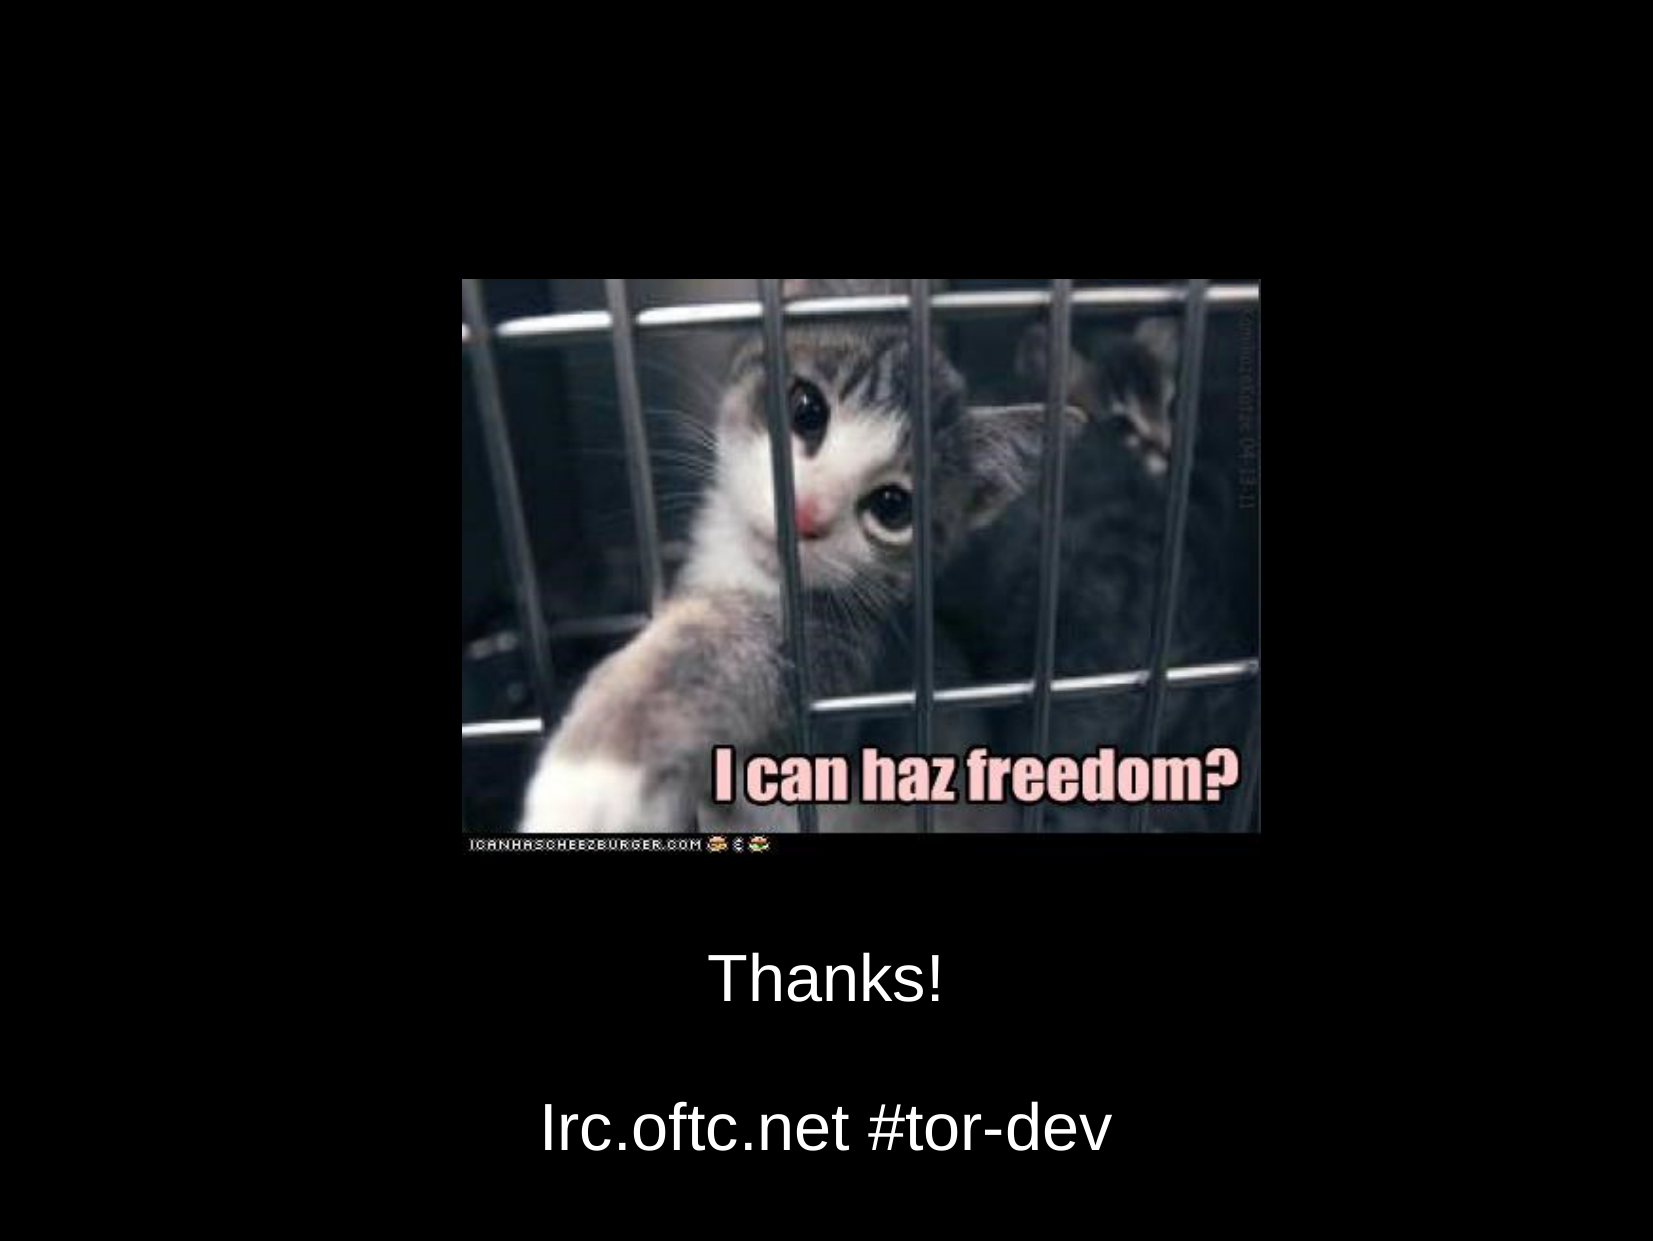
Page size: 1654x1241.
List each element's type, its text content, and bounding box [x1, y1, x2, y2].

picture [462, 279, 1261, 856]
subtitle Thanks! Irc.oftc.net #tor-dev [82, 0, 1571, 1166]
